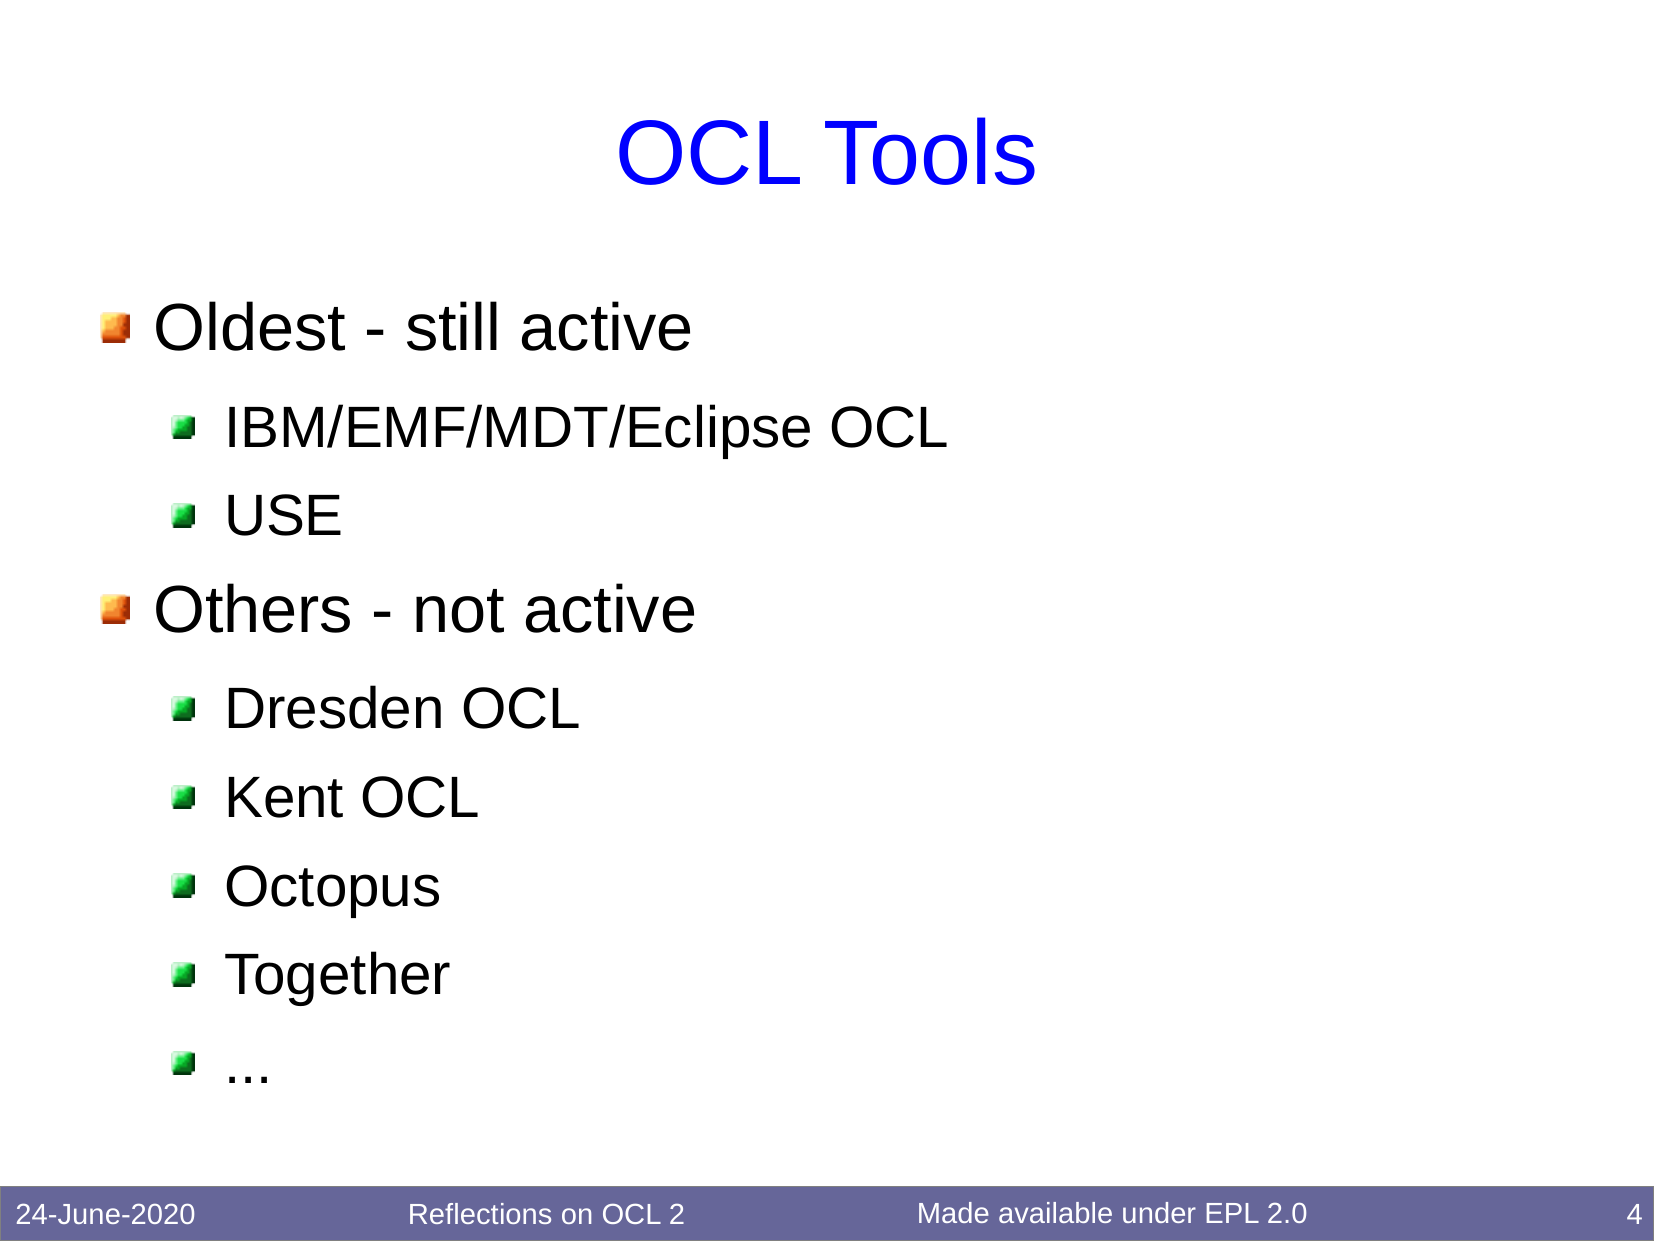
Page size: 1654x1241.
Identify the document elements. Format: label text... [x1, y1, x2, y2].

list Oldest - still active IBM/EMF/MDT/Eclipse OCL USE Others - not active Dresden OCL Kent OCL Octopus Together ... [82, 290, 1571, 1096]
title OCL Tools [82, 49, 1571, 257]
